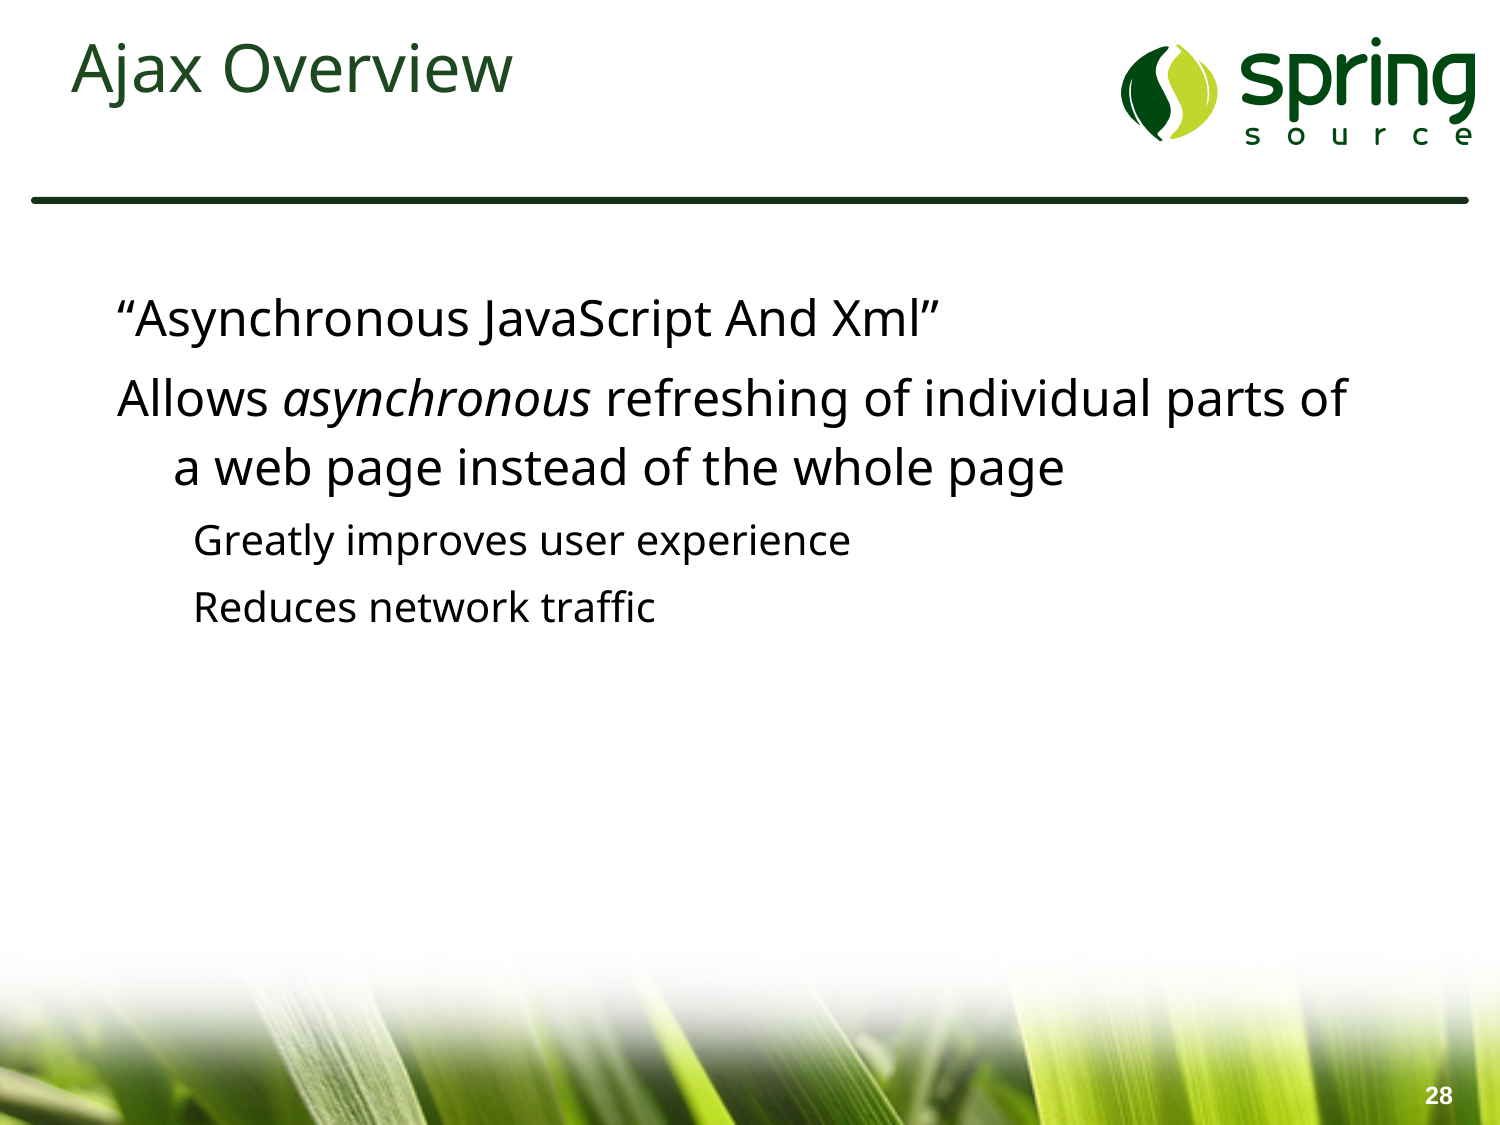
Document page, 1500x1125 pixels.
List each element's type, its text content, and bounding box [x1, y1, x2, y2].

picture [1121, 37, 1475, 145]
picture [0, 944, 1500, 1125]
list “Asynchronous JavaScript And Xml” Allows asynchronous refreshing of individual parts of a web page instead of the whole page Greatly improves user experience Reduces network traffic [103, 275, 1394, 938]
title Ajax Overview [56, 13, 1089, 176]
